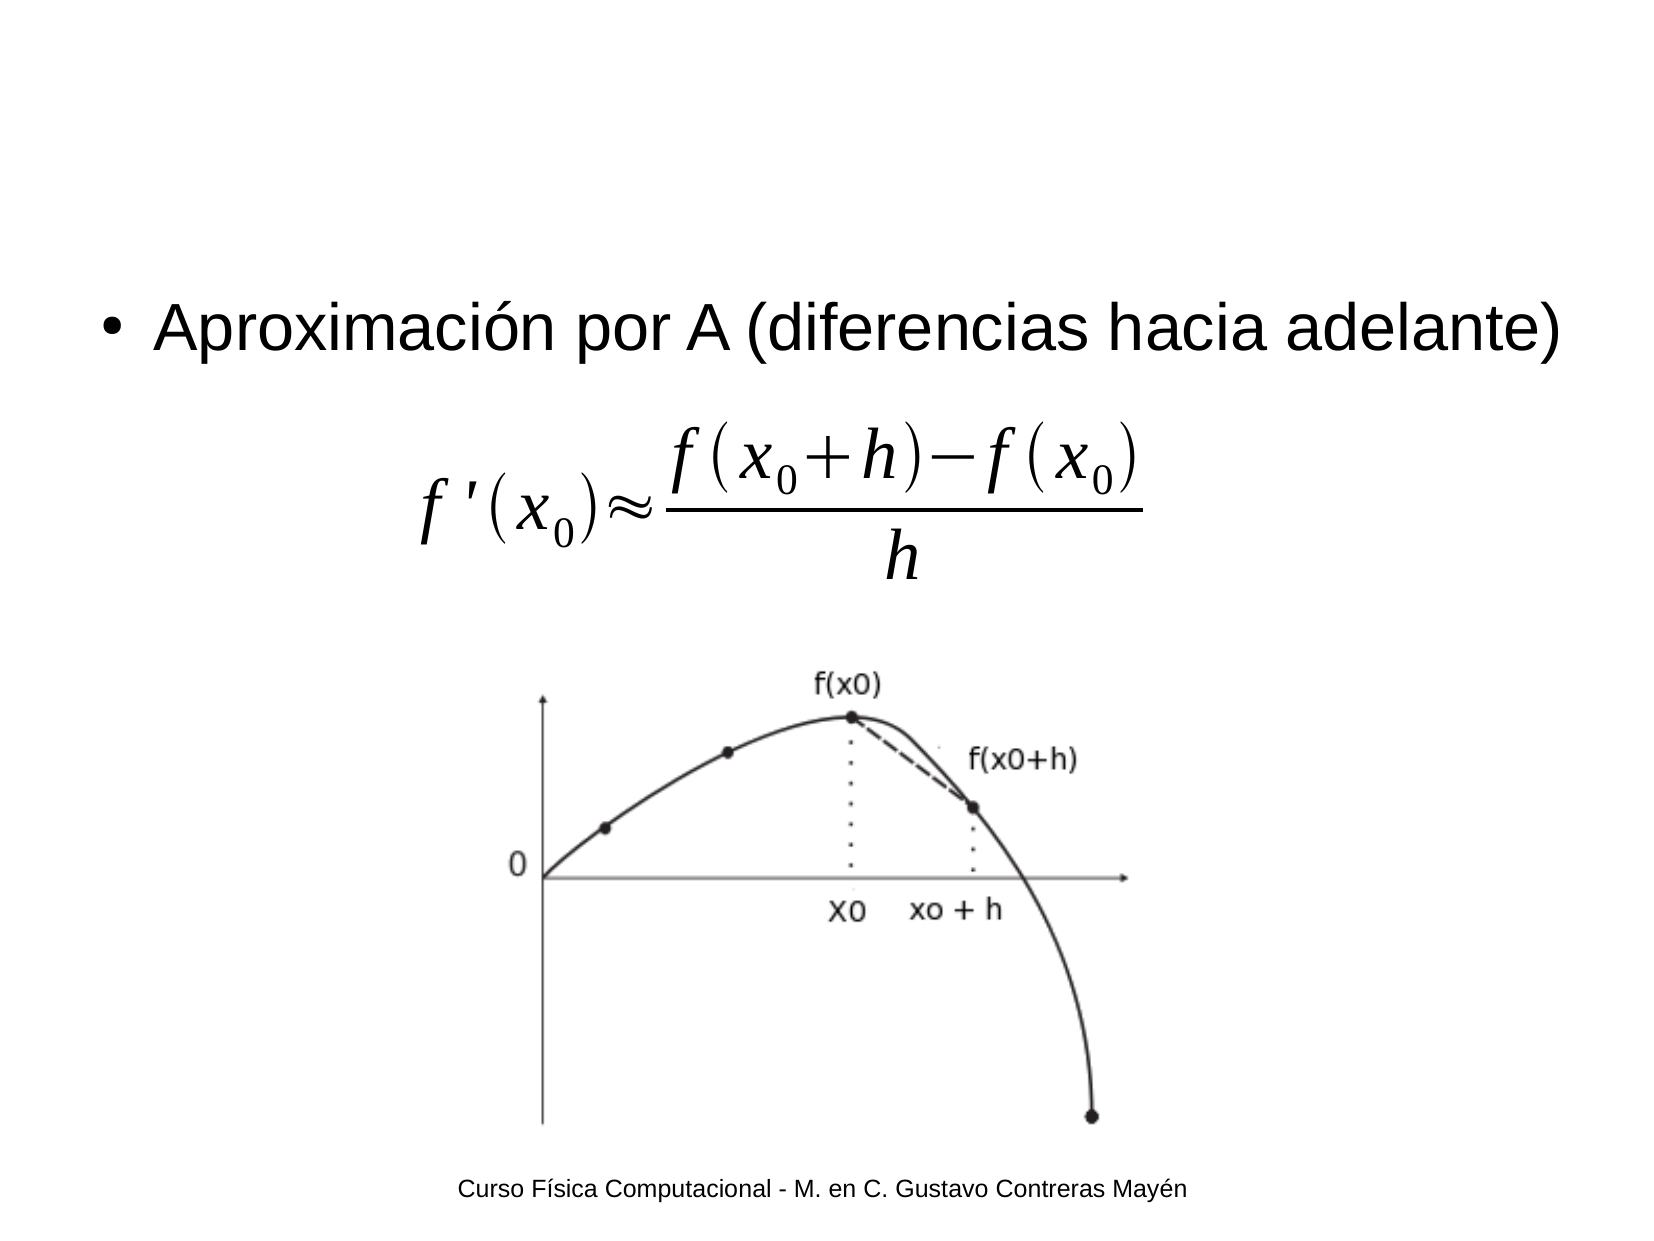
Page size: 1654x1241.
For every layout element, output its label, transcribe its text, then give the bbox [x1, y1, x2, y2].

picture [442, 649, 1164, 1162]
chart [410, 413, 1152, 596]
list Aproximación por A (diferencias hacia adelante) [82, 290, 1571, 414]
